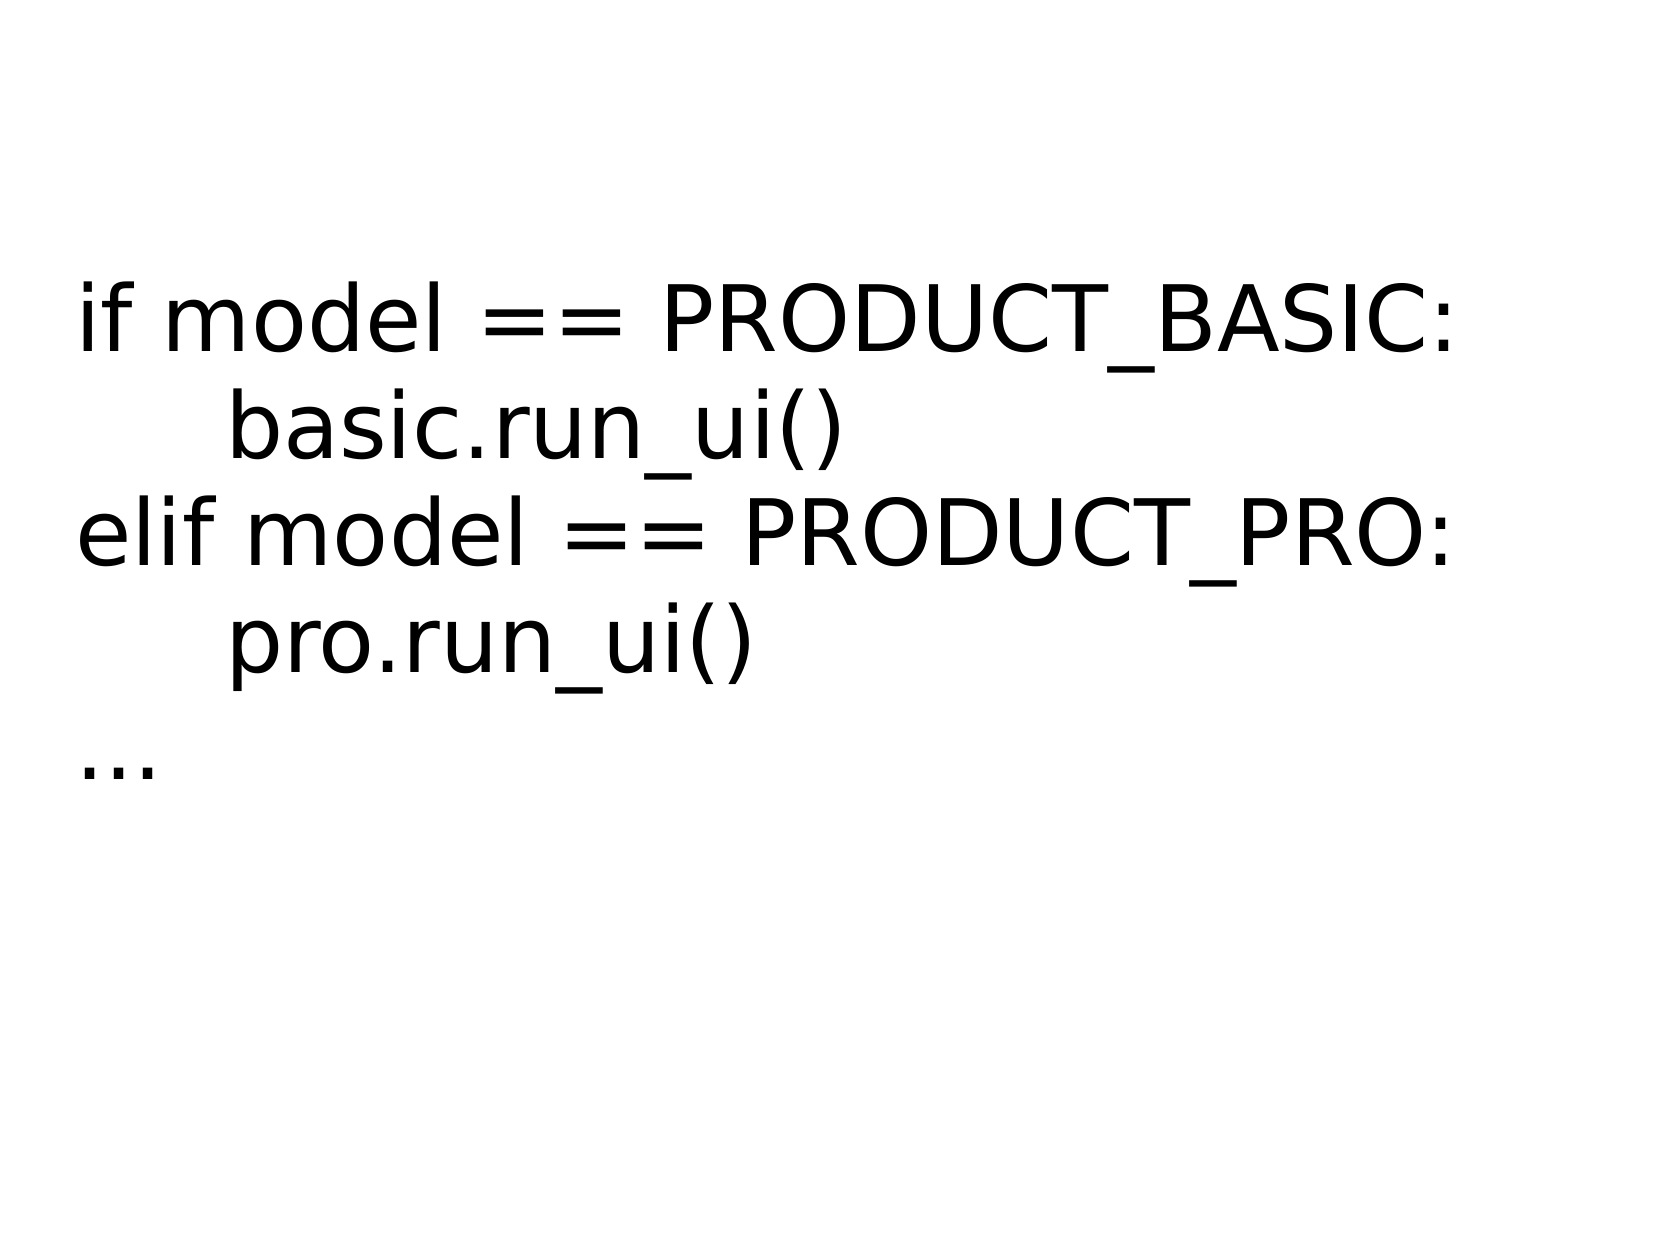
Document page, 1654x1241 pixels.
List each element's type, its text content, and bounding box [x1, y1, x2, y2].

title if model == PRODUCT_BASIC: basic.run_ui() elif model == PRODUCT_PRO: pro.run_ui() ... [75, 266, 1563, 802]
